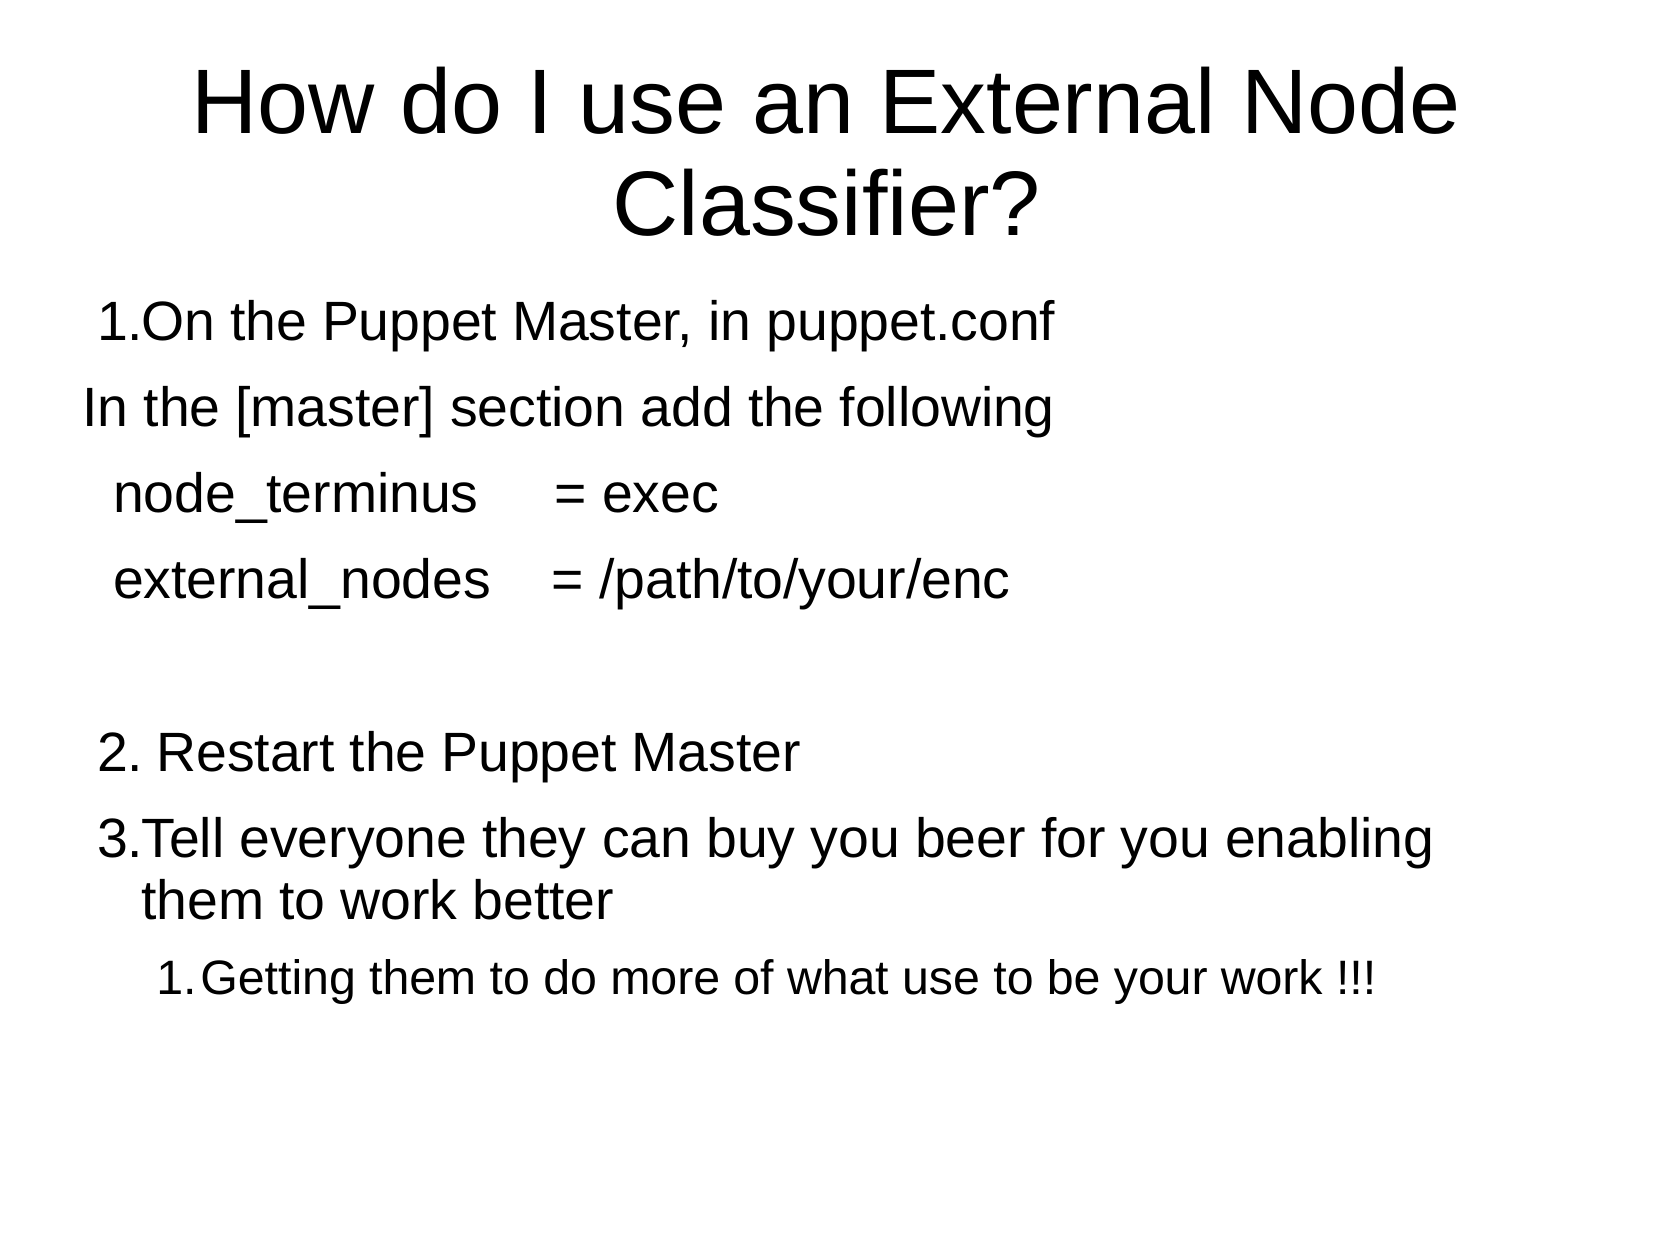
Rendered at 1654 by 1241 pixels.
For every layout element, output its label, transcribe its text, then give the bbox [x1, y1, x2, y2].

title How do I use an External Node Classifier? [82, 49, 1571, 257]
list On the Puppet Master, in puppet.conf In the [master] section add the following node_terminus = exec external_nodes = /path/to/your/enc Restart the Puppet Master Tell everyone they can buy you beer for you enabling them to work better Getting them to do more of what use to be your work !!! [82, 290, 1571, 1010]
